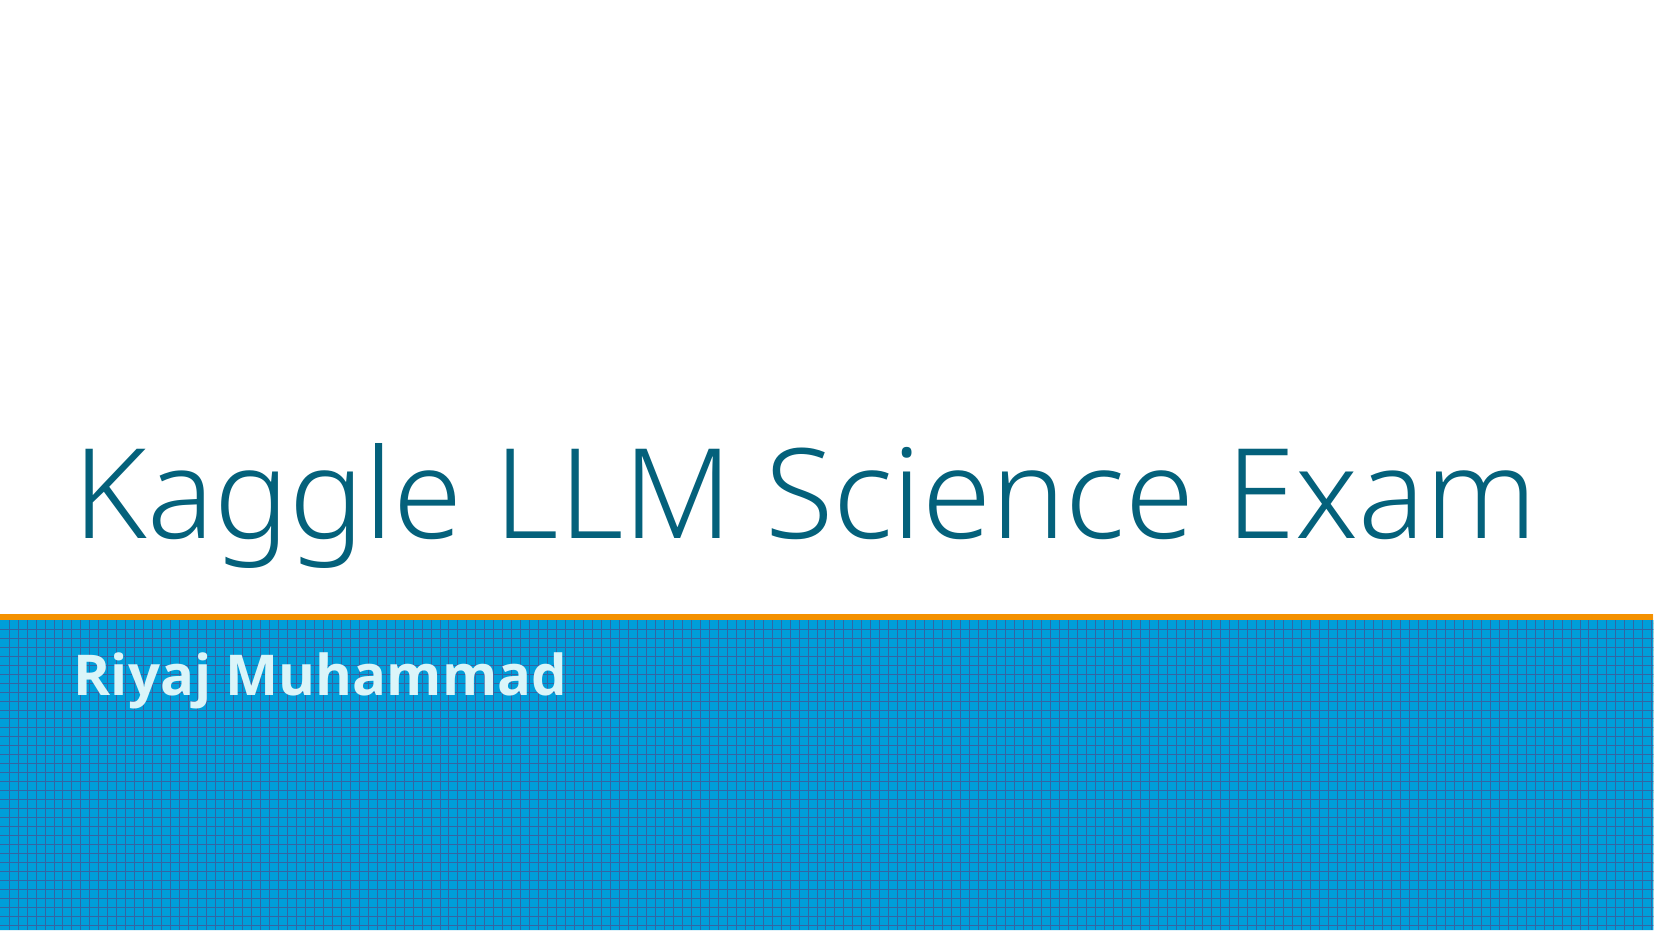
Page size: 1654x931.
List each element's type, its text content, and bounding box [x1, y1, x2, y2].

title Kaggle LLM Science Exam [73, 44, 1551, 576]
subtitle Riyaj Muhammad [73, 634, 1551, 827]
